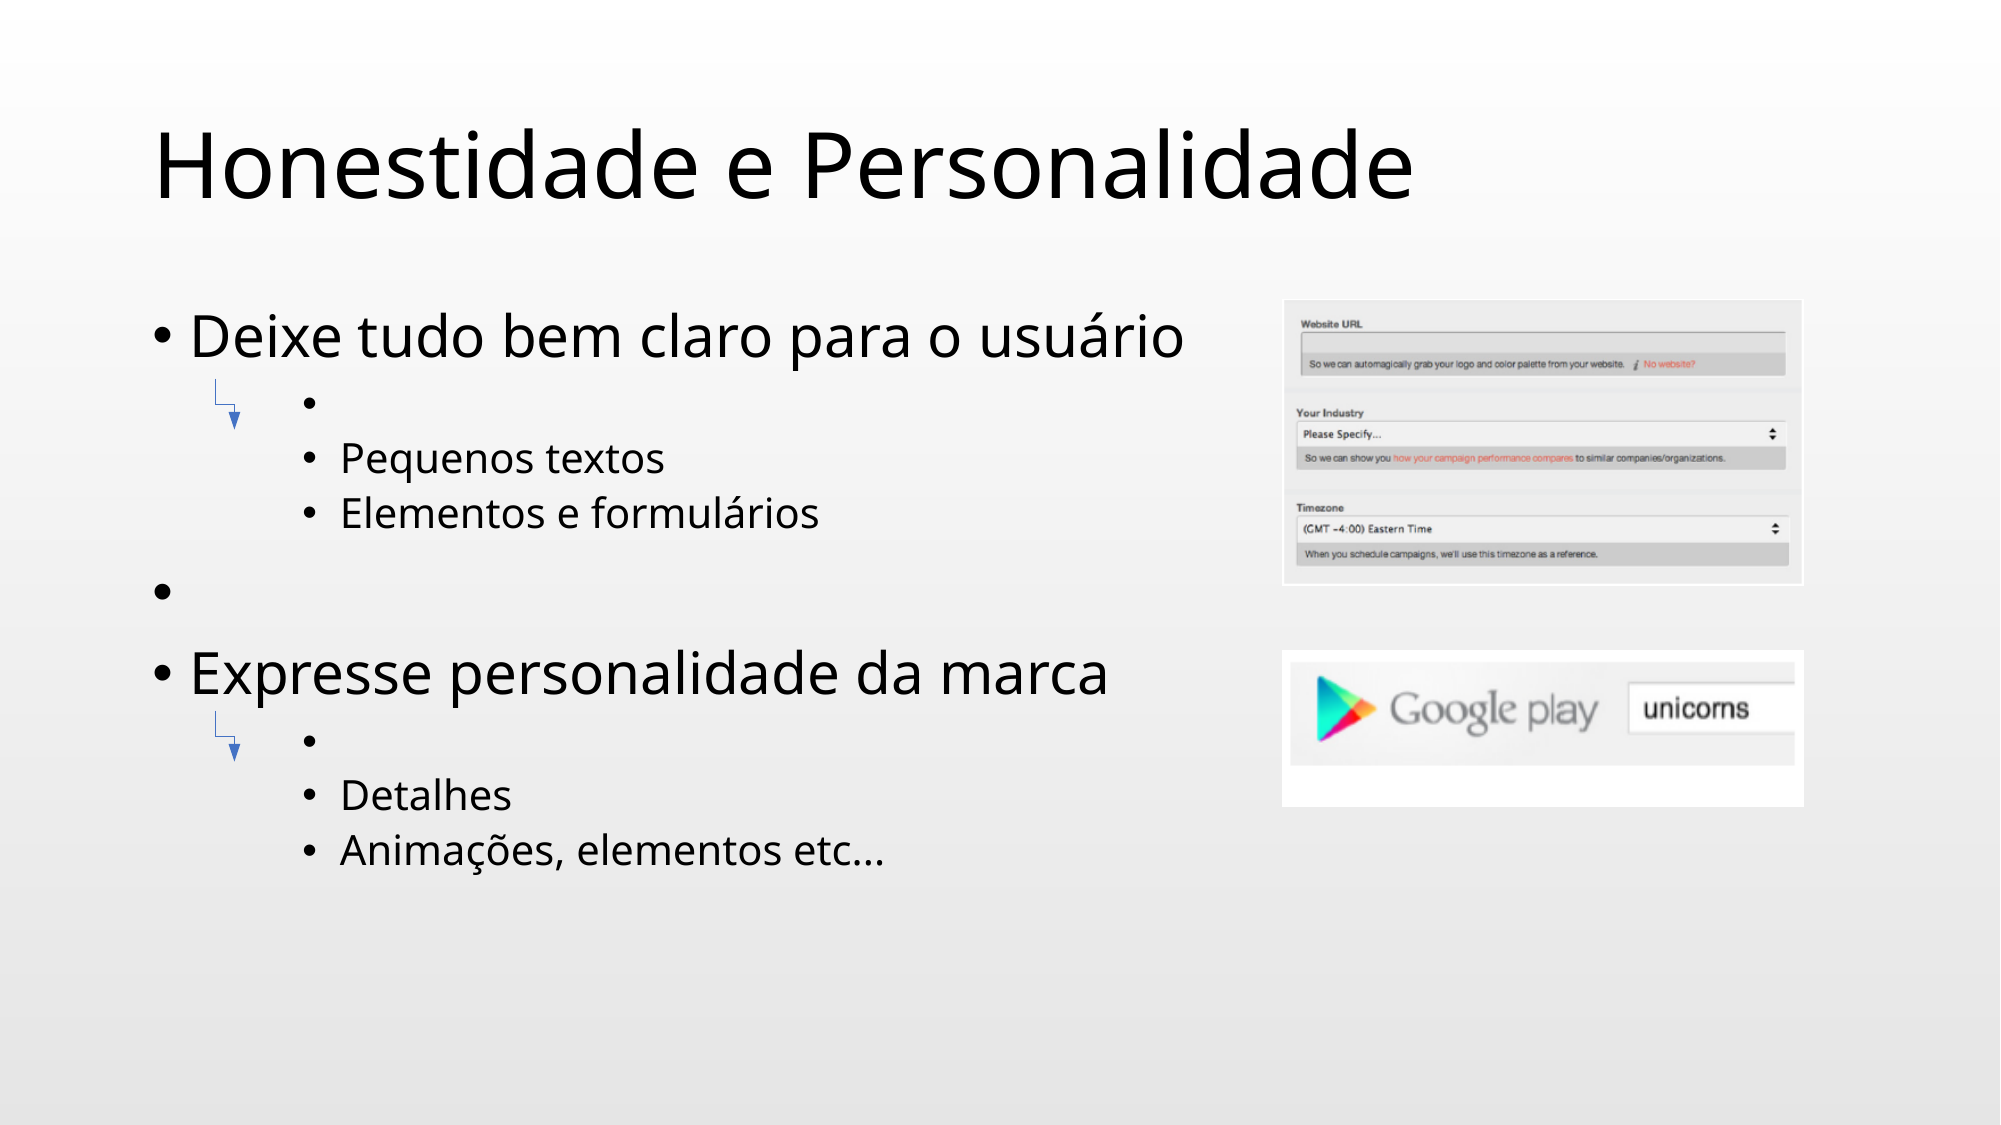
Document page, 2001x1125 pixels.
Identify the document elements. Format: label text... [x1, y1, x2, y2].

picture [1282, 650, 1804, 807]
picture [1282, 299, 1804, 586]
title Honestidade e Personalidade [137, 59, 1863, 278]
list Deixe tudo bem claro para o usuário Pequenos textos Elementos e formulários Expresse personalidade da marca Detalhes Animações, elementos etc... [137, 299, 1863, 1014]
